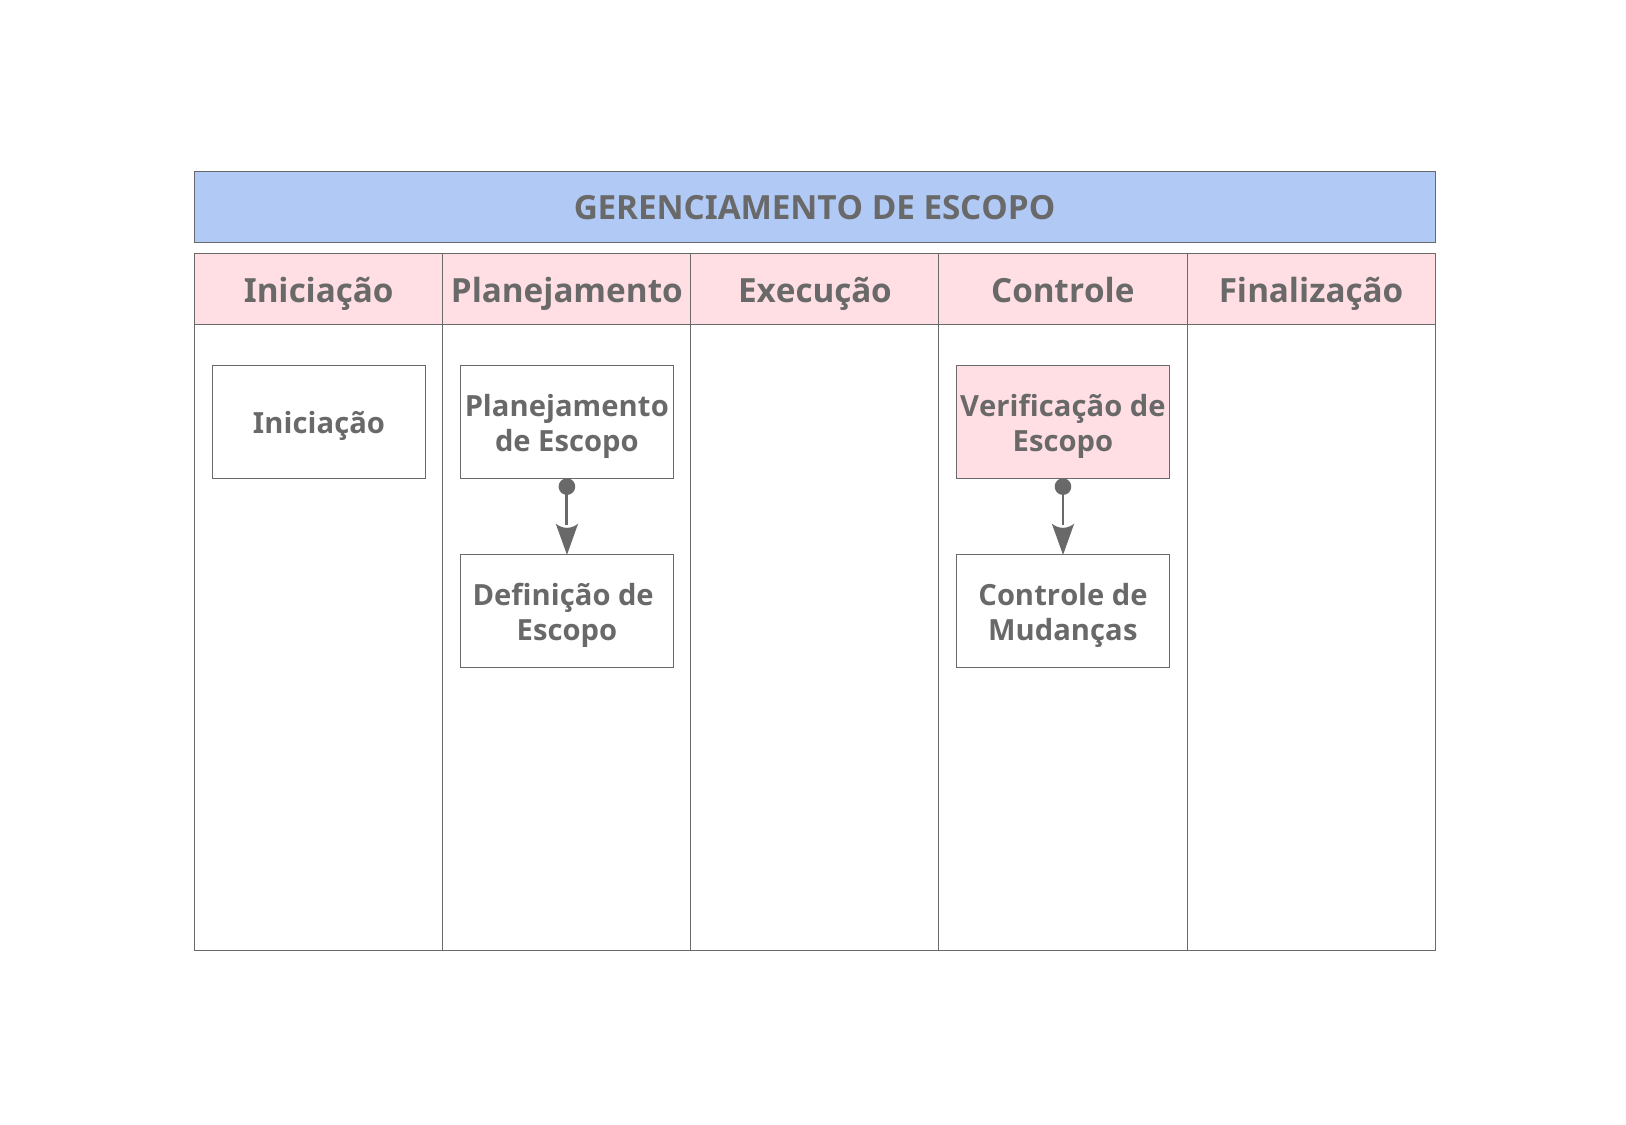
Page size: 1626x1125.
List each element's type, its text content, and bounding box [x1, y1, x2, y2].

text_box Finalização [1187, 253, 1436, 325]
text_box Iniciação [194, 253, 442, 325]
text_box Execução [690, 253, 938, 325]
text_box Verificação de Escopo [956, 365, 1170, 479]
text_box Definição de Escopo [460, 554, 674, 668]
text_box Controle de Mudanças [956, 554, 1170, 668]
text_box Planejamento [442, 253, 690, 325]
text_box GERENCIAMENTO DE ESCOPO [194, 171, 1436, 243]
text_box Controle [938, 253, 1187, 325]
text_box Iniciação [212, 365, 426, 479]
text_box [194, 325, 1436, 951]
text_box Planejamento de Escopo [460, 365, 674, 479]
